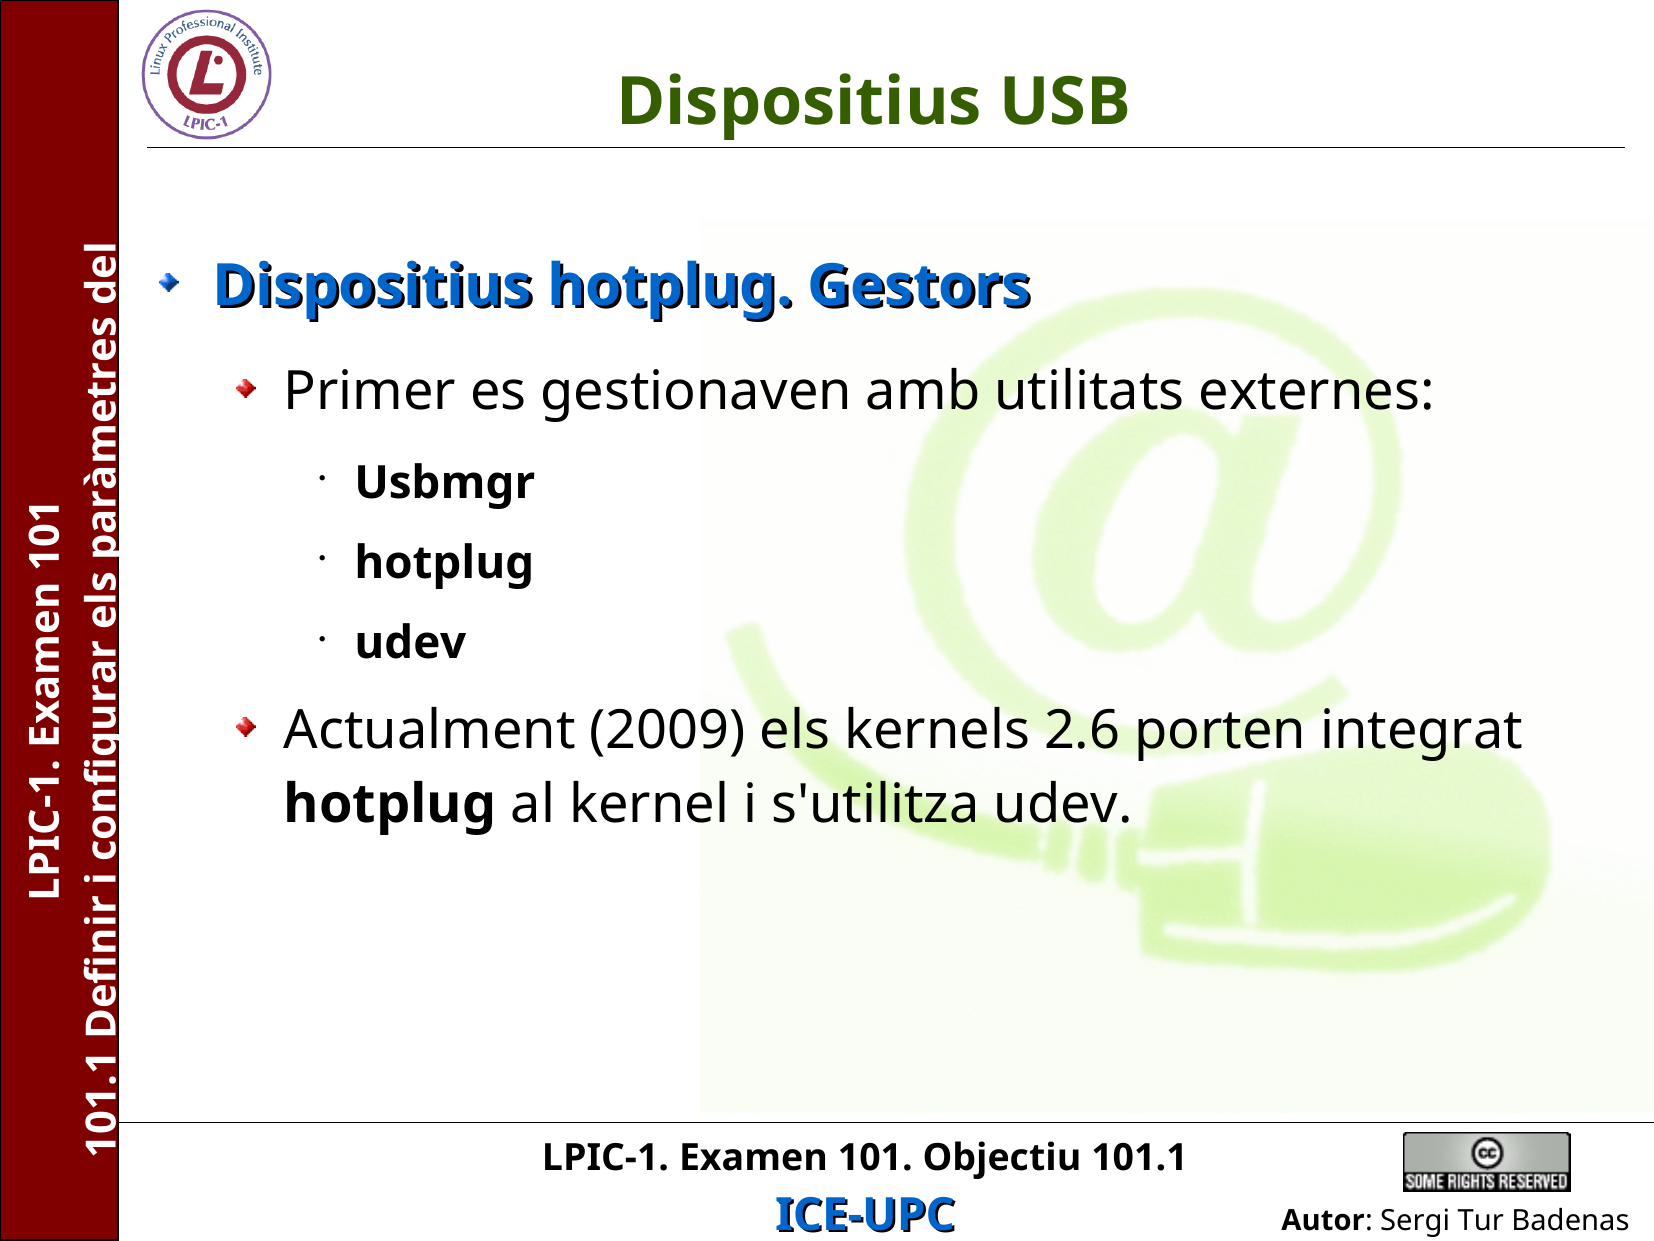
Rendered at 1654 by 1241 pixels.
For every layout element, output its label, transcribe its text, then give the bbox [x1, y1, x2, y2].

list Dispositius hotplug. Gestors Primer es gestionaven amb utilitats externes: Usbmgr hotplug udev Actualment (2009) els kernels 2.6 porten integrat hotplug al kernel i s'utilitza udev. [141, 242, 1630, 1078]
picture [135, 5, 277, 55]
picture [700, 217, 1654, 1113]
title Dispositius USB [129, 55, 1619, 142]
picture [1403, 1132, 1571, 1192]
